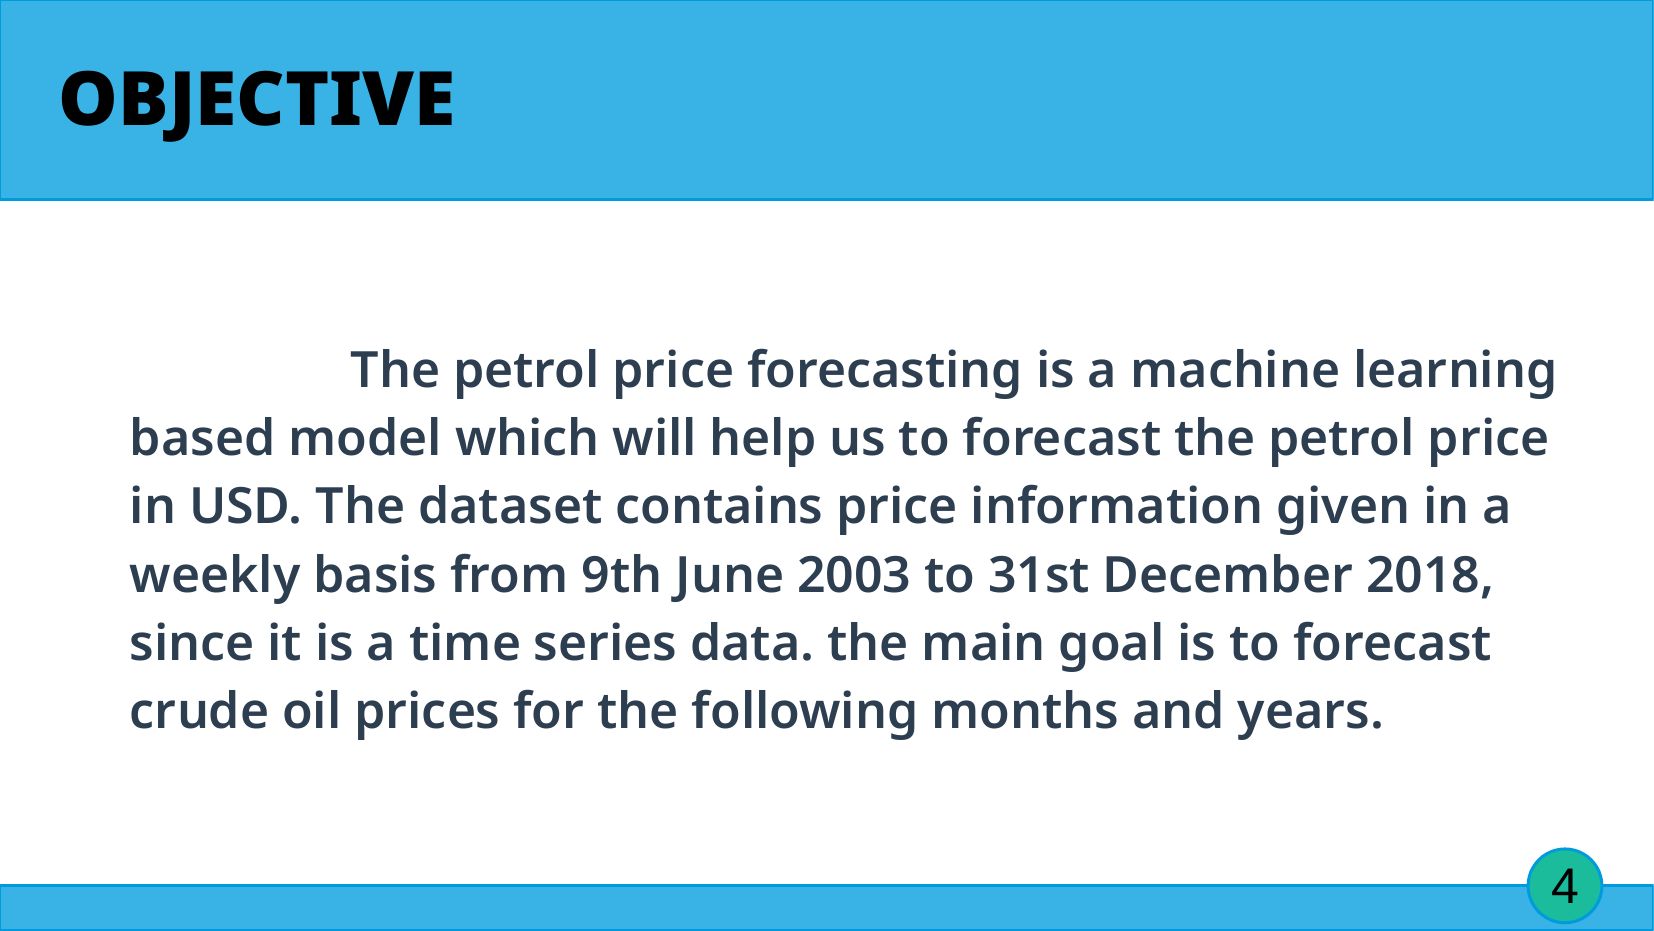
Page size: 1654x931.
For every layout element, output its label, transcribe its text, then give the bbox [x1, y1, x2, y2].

title OBJECTIVE [59, 37, 1595, 155]
list The petrol price forecasting is a machine learning based model which will help us to forecast the petrol price in USD. The dataset contains price information given in a weekly basis from 9th June 2003 to 31st December 2018, since it is a time series data. the main goal is to forecast crude oil prices for the following months and years. [59, 243, 1595, 864]
